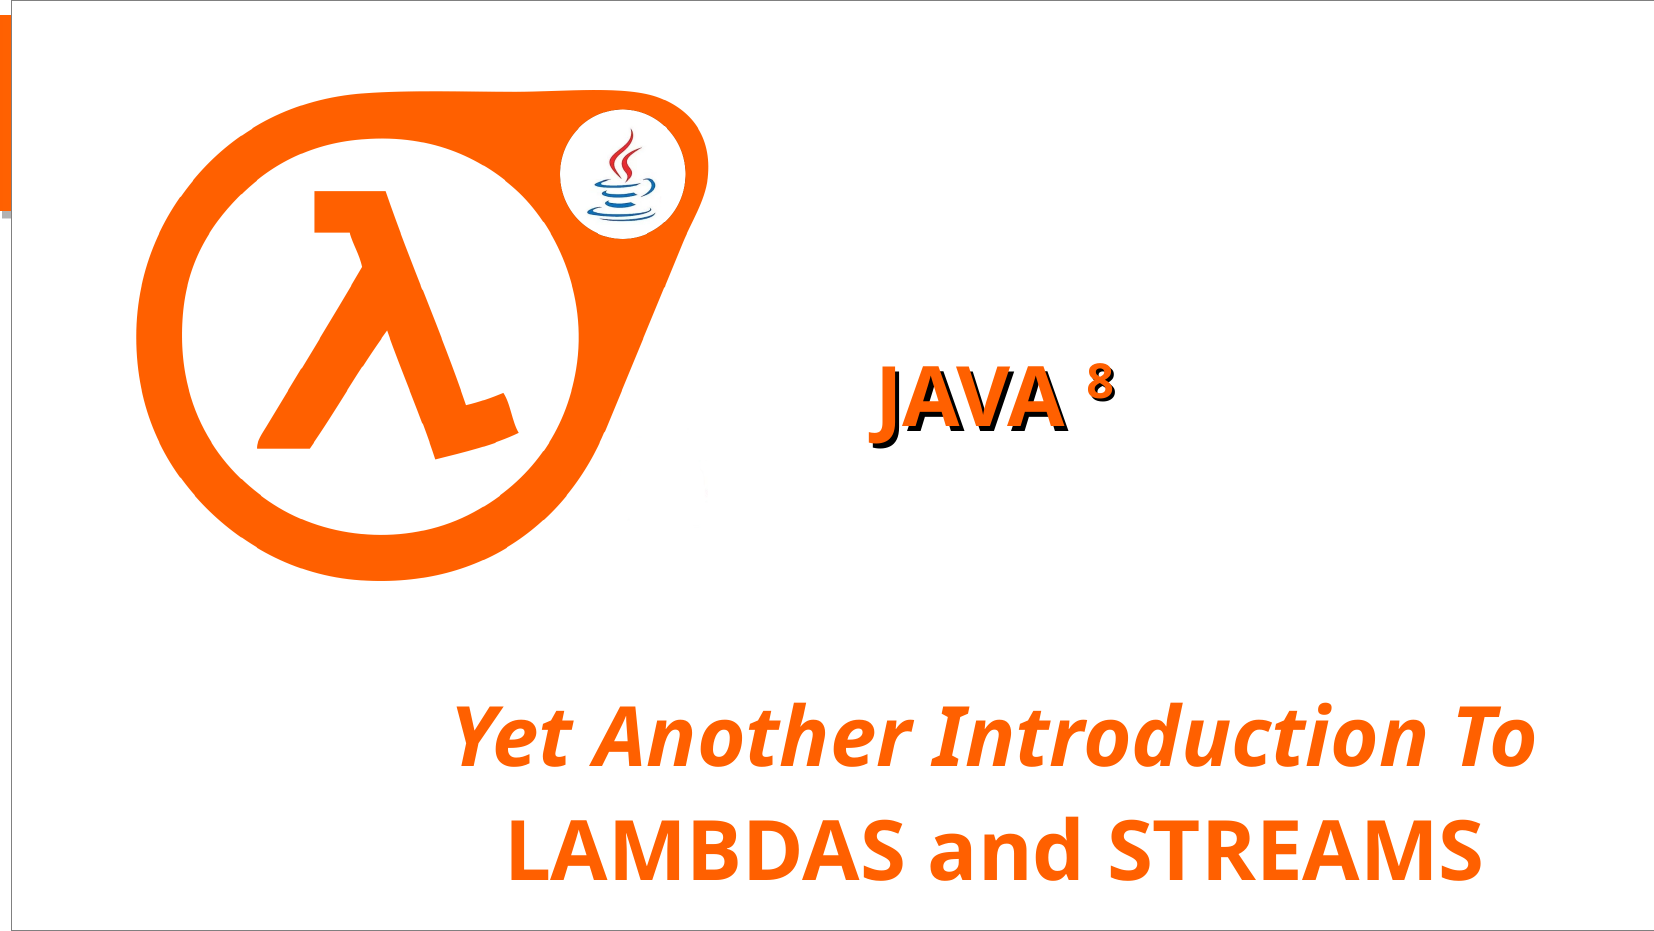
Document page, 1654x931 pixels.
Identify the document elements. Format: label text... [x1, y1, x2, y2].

picture [120, 76, 725, 601]
text_box JAVA 8 Yet Another Introduction To LAMBDAS and STREAMS [435, 330, 1538, 812]
text_box [11, 0, 1654, 931]
